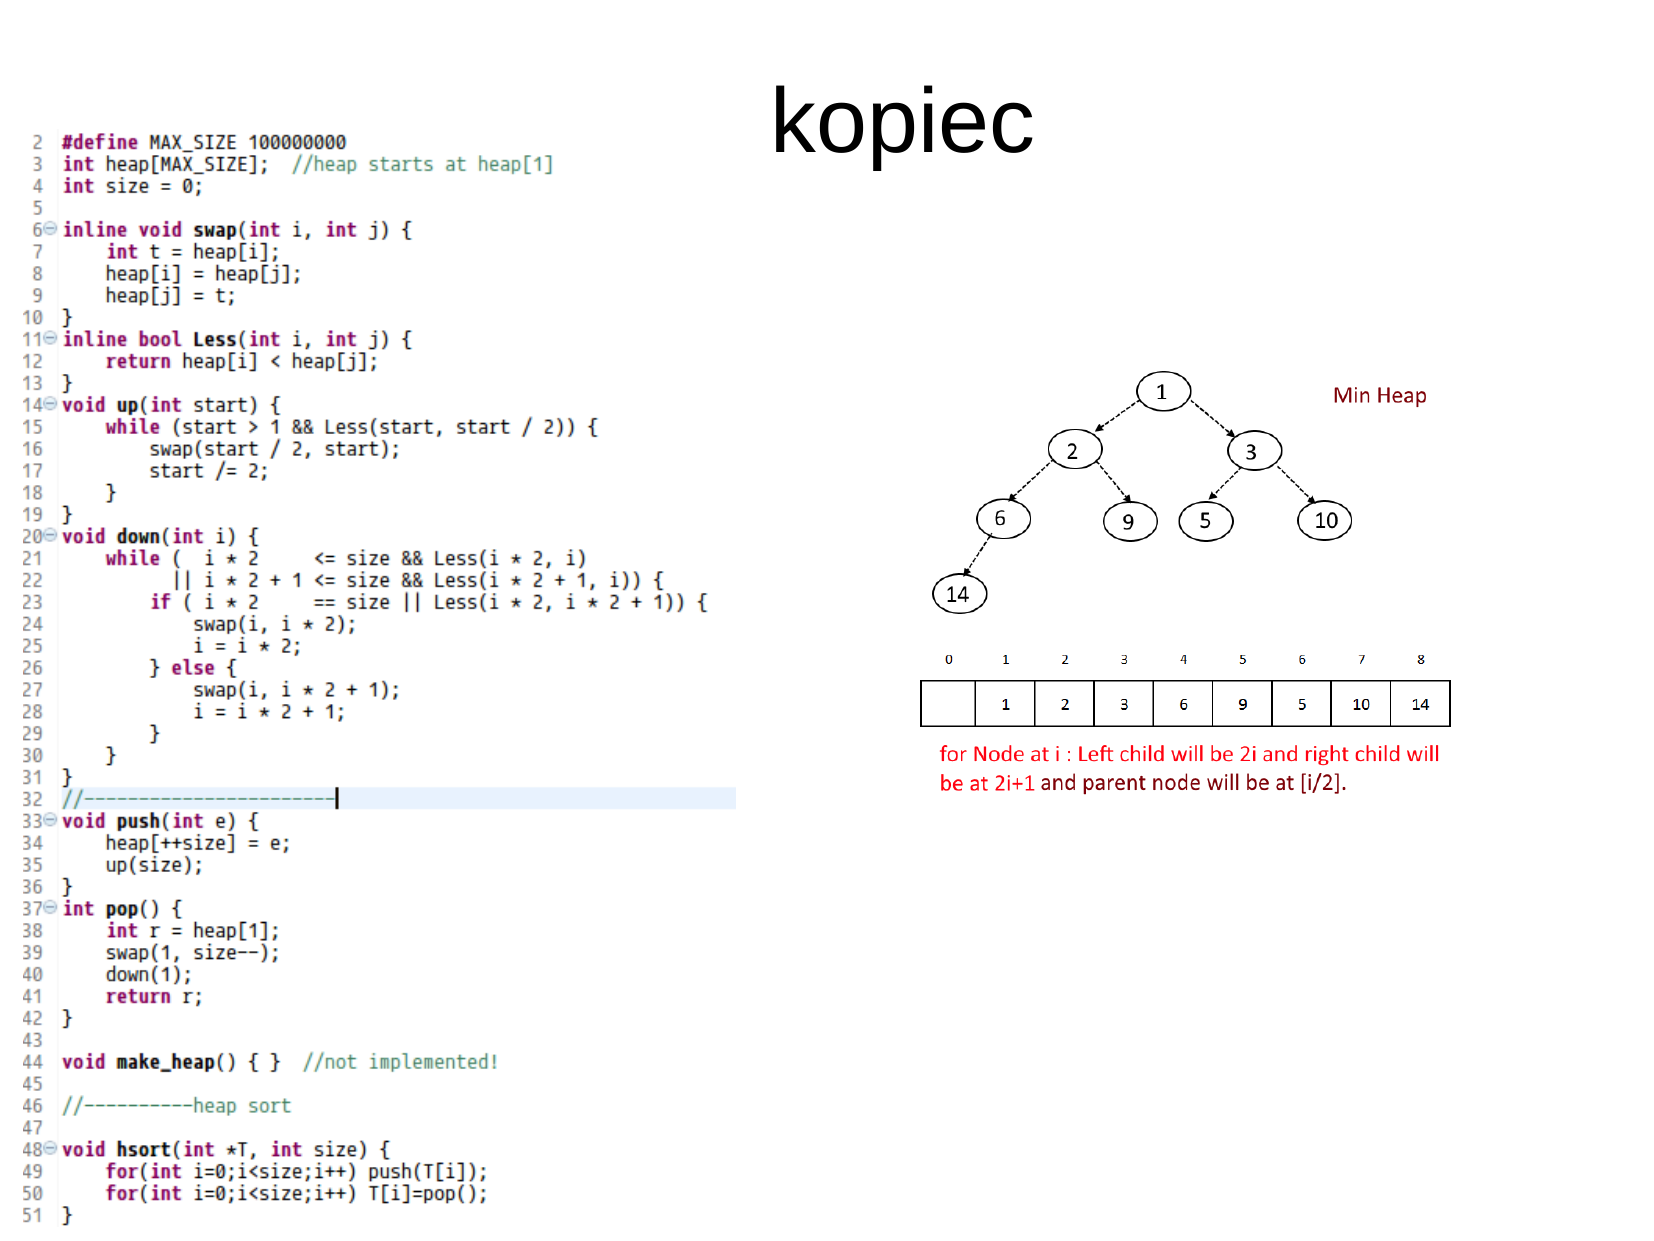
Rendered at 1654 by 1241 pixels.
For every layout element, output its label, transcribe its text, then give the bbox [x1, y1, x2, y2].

title kopiec [82, 17, 1571, 225]
picture [23, 129, 736, 1227]
picture [862, 342, 1512, 830]
